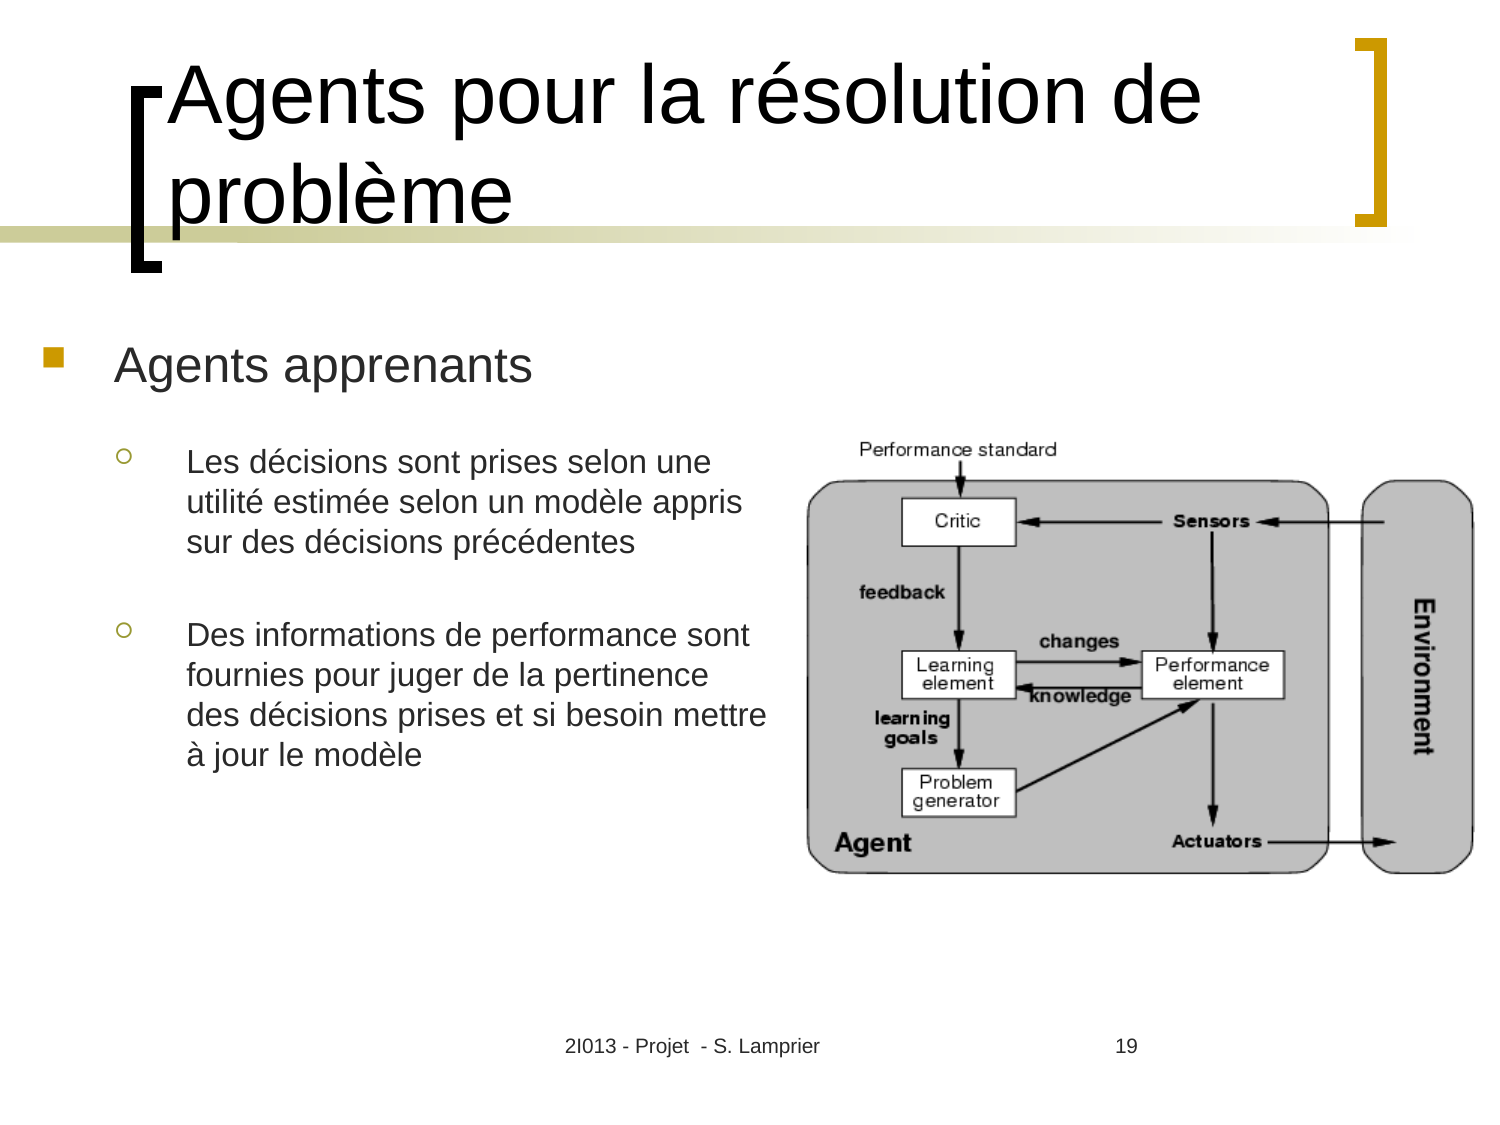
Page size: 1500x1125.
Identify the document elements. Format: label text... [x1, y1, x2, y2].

picture [804, 438, 1475, 877]
slide_number <numéro> [1100, 1025, 1413, 1100]
footer 2I013 - Projet - S. Lamprier [549, 1025, 1025, 1100]
text_box Agents apprenants Les décisions sont prises selon une utilité estimée selon un modèle appris sur des décisions précédentes Des informations de performance sont fournies pour juger de la pertinence des décisions prises et si besoin mettre à jour le modèle [25, 324, 788, 1075]
title Agents pour la résolution de problème [152, 15, 1328, 248]
